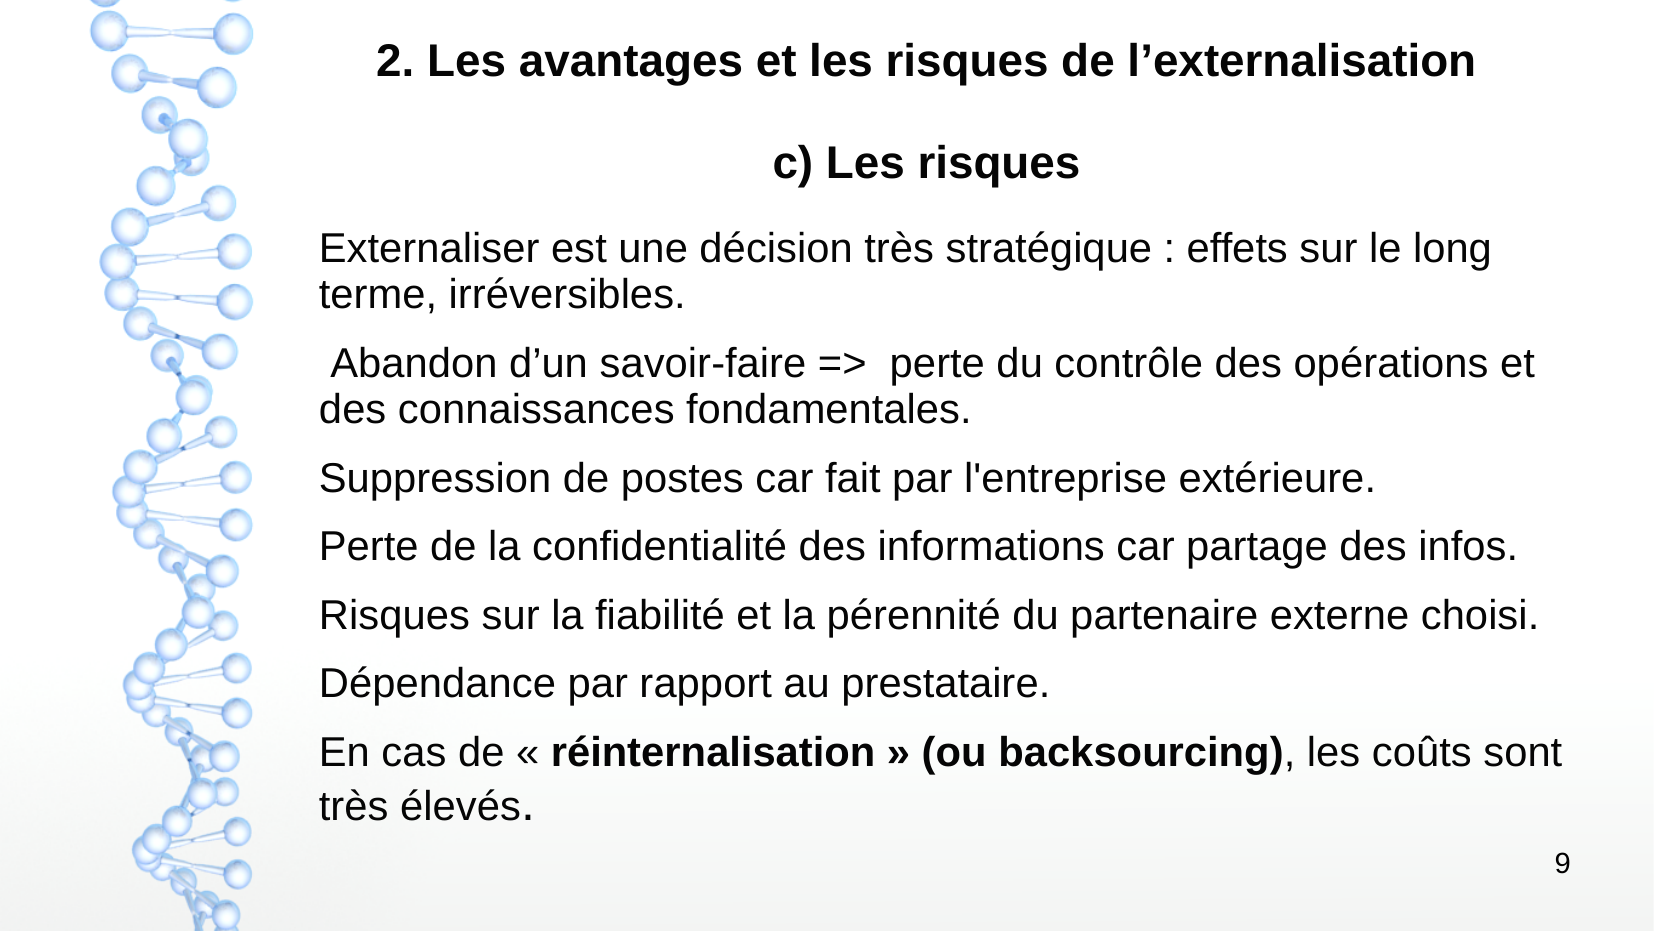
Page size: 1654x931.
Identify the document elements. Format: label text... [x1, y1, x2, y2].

picture [0, 0, 1654, 931]
list Externaliser est une décision très stratégique : effets sur le long terme, irréversibles. Abandon d’un savoir-faire => perte du contrôle des opérations et des connaissances fondamentales. Suppression de postes car fait par l'entreprise extérieure. Perte de la confidentialité des informations car partage des infos. Risques sur la fiabilité et la pérennité du partenaire externe choisi. Dépendance par rapport au prestataire. En cas de « réinternalisation » (ou backsourcing), les coûts sont très élevés. [318, 224, 1595, 839]
title 2. Les avantages et les risques de l’externalisation c) Les risques [295, 0, 1571, 373]
